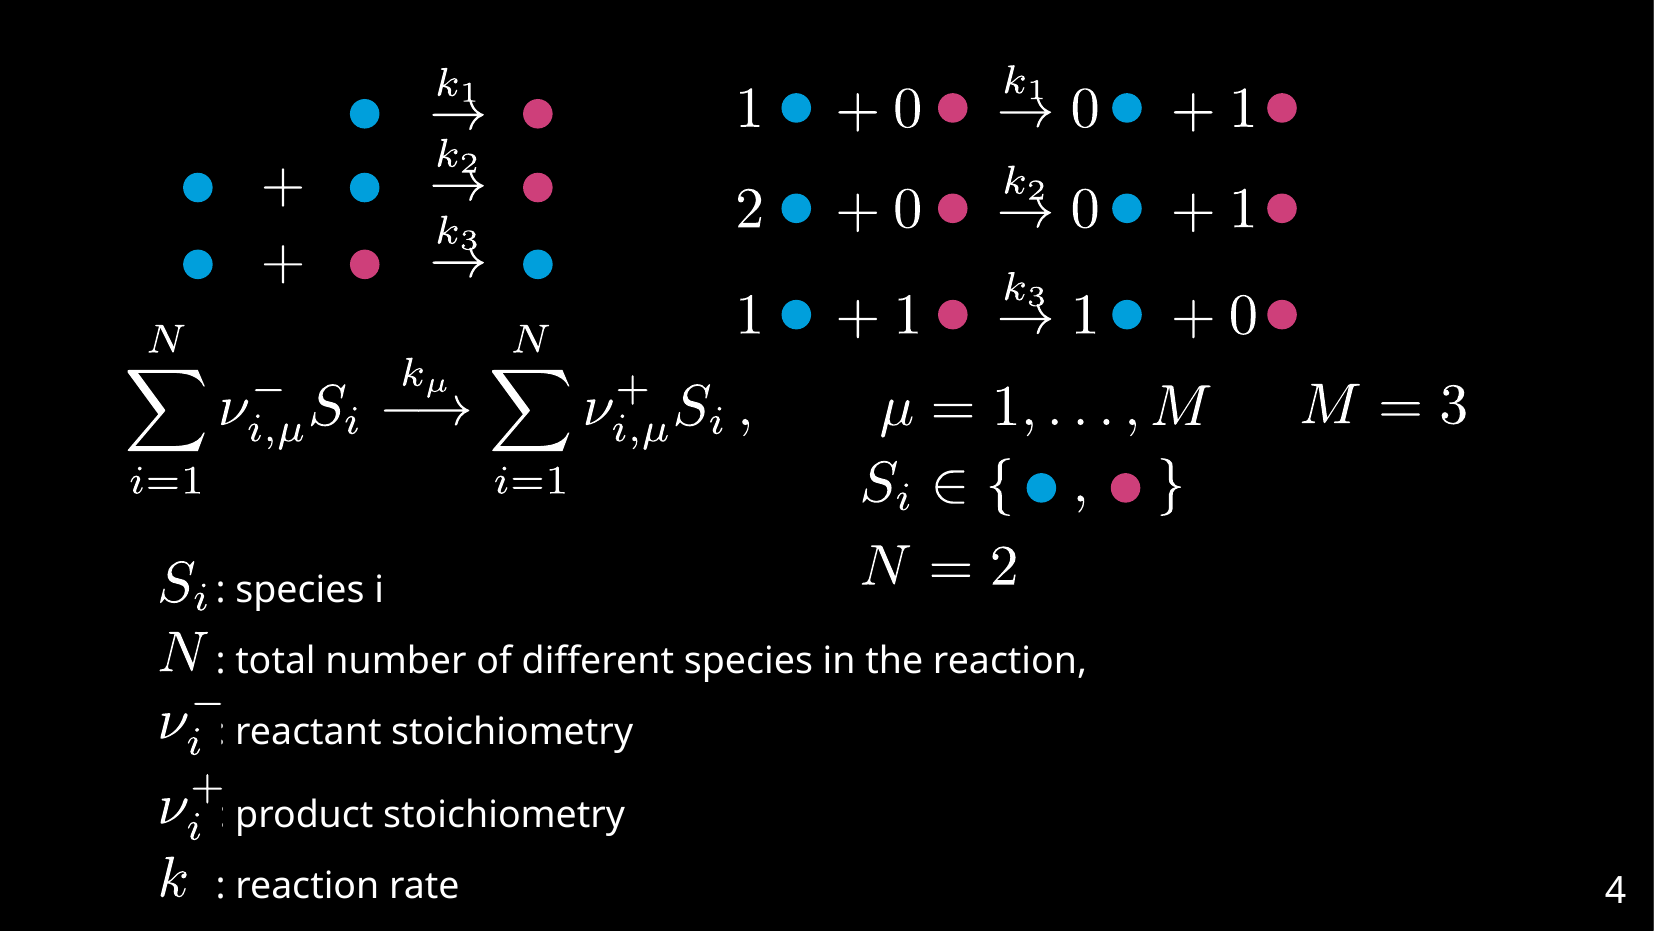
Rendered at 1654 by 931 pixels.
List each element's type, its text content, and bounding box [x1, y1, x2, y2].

text_box : species i [200, 555, 438, 614]
text_box : reactant stoichiometry [200, 697, 1152, 756]
text_box [1267, 299, 1297, 330]
text_box <number> [1433, 856, 1635, 927]
text_box : reaction rate [200, 850, 1152, 910]
text_box : total number of different species in the reaction, [200, 626, 1152, 685]
text_box [523, 249, 553, 280]
text_box [124, 272, 1256, 516]
text_box [349, 98, 380, 129]
text_box : product stoichiometry [223, 779, 1152, 839]
text_box [157, 856, 187, 898]
text_box [157, 702, 222, 756]
text_box [523, 172, 553, 203]
text_box [735, 165, 1254, 233]
text_box [1267, 93, 1297, 123]
text_box [157, 773, 223, 841]
text_box [859, 545, 1016, 585]
text_box [429, 215, 484, 278]
text_box [183, 249, 213, 280]
text_box [183, 172, 213, 203]
text_box [523, 98, 553, 129]
text_box [157, 631, 209, 672]
text_box [349, 249, 380, 280]
text_box [1267, 193, 1297, 224]
text_box [429, 138, 484, 201]
text_box [260, 168, 303, 207]
text_box [157, 561, 207, 611]
text_box [735, 65, 1254, 132]
text_box [260, 245, 303, 284]
text_box [1299, 383, 1466, 425]
text_box [349, 172, 380, 203]
text_box [429, 67, 484, 131]
